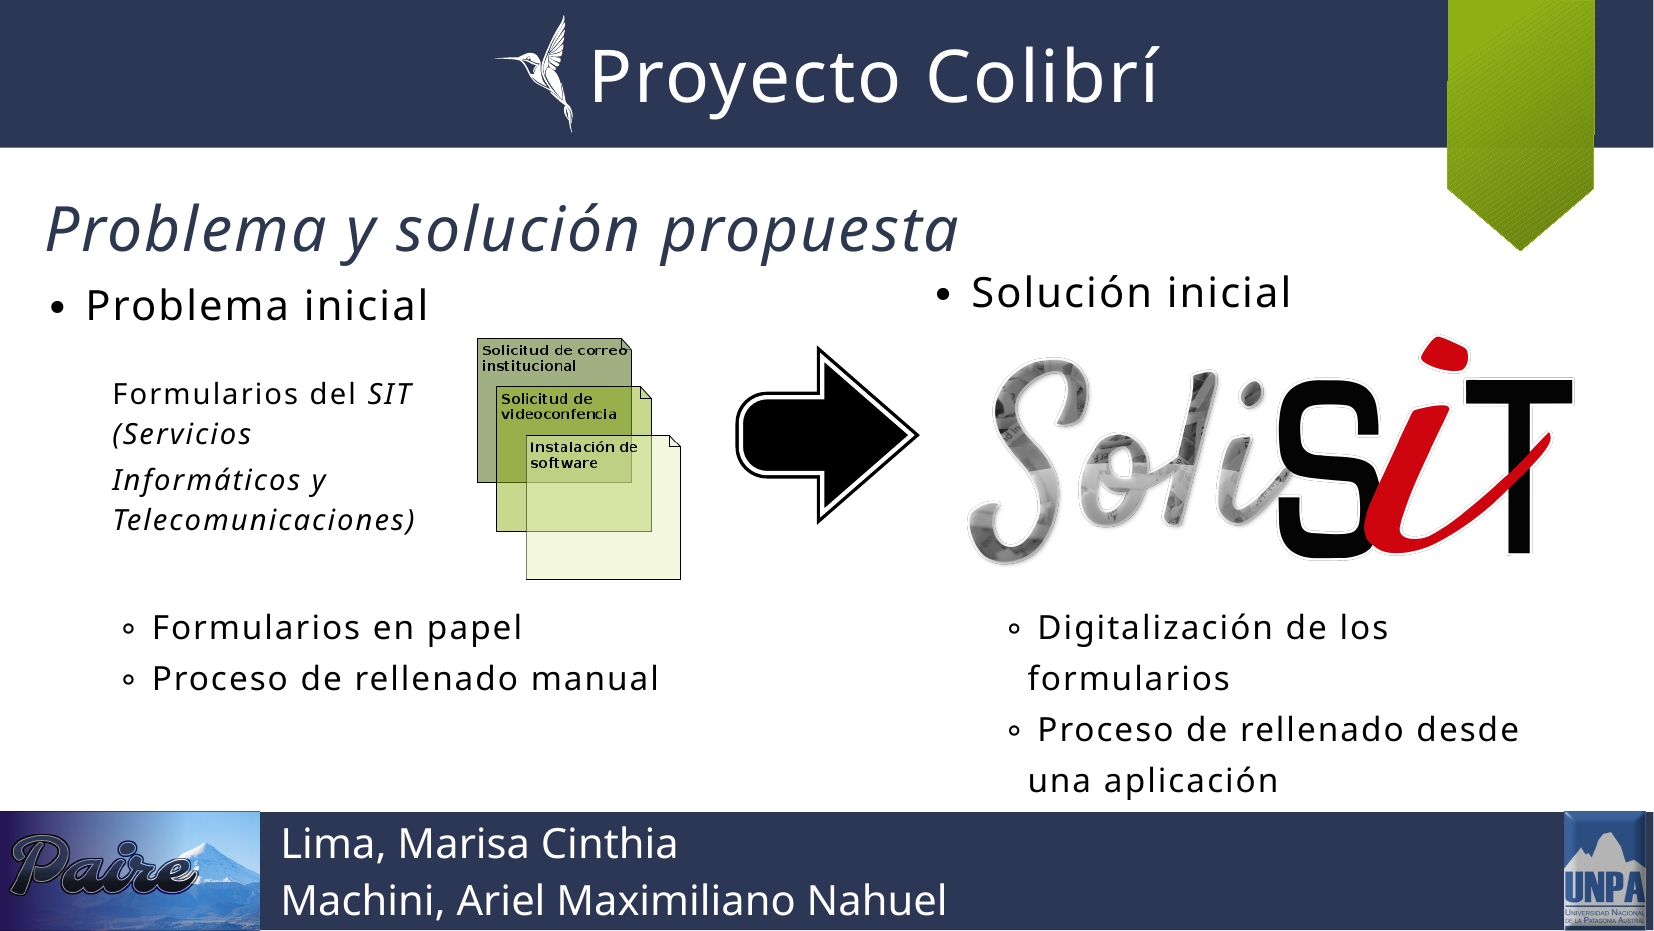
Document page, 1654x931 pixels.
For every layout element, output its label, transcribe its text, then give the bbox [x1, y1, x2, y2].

text_box ∘ Formularios en papel ∘ Proceso de rellenado manual [29, 596, 768, 731]
text_box Formularios del SIT (Servicios Informáticos y Telecomunicaciones) [97, 366, 482, 532]
text_box [260, 812, 265, 931]
picture [457, 318, 700, 596]
text_box ∙ Solución inicial [915, 255, 1365, 320]
text_box [1001, 814, 1564, 931]
text_box ∘ Digitalización de los formularios ∘ Proceso de rellenado desde una aplicación [915, 596, 1654, 814]
picture [1564, 814, 1646, 931]
text_box Problema y solución propuesta ∙ Problema inicial [29, 177, 1630, 376]
picture [947, 324, 1592, 579]
text_box [1646, 814, 1654, 931]
text_box Proyecto Colibrí [556, 20, 1192, 127]
text_box [0, 0, 1654, 177]
text_box Lima, Marisa Cinthia Machini, Ariel Maximiliano Nahuel [265, 812, 1001, 931]
picture [0, 811, 260, 931]
picture [726, 336, 928, 534]
picture [494, 14, 573, 133]
